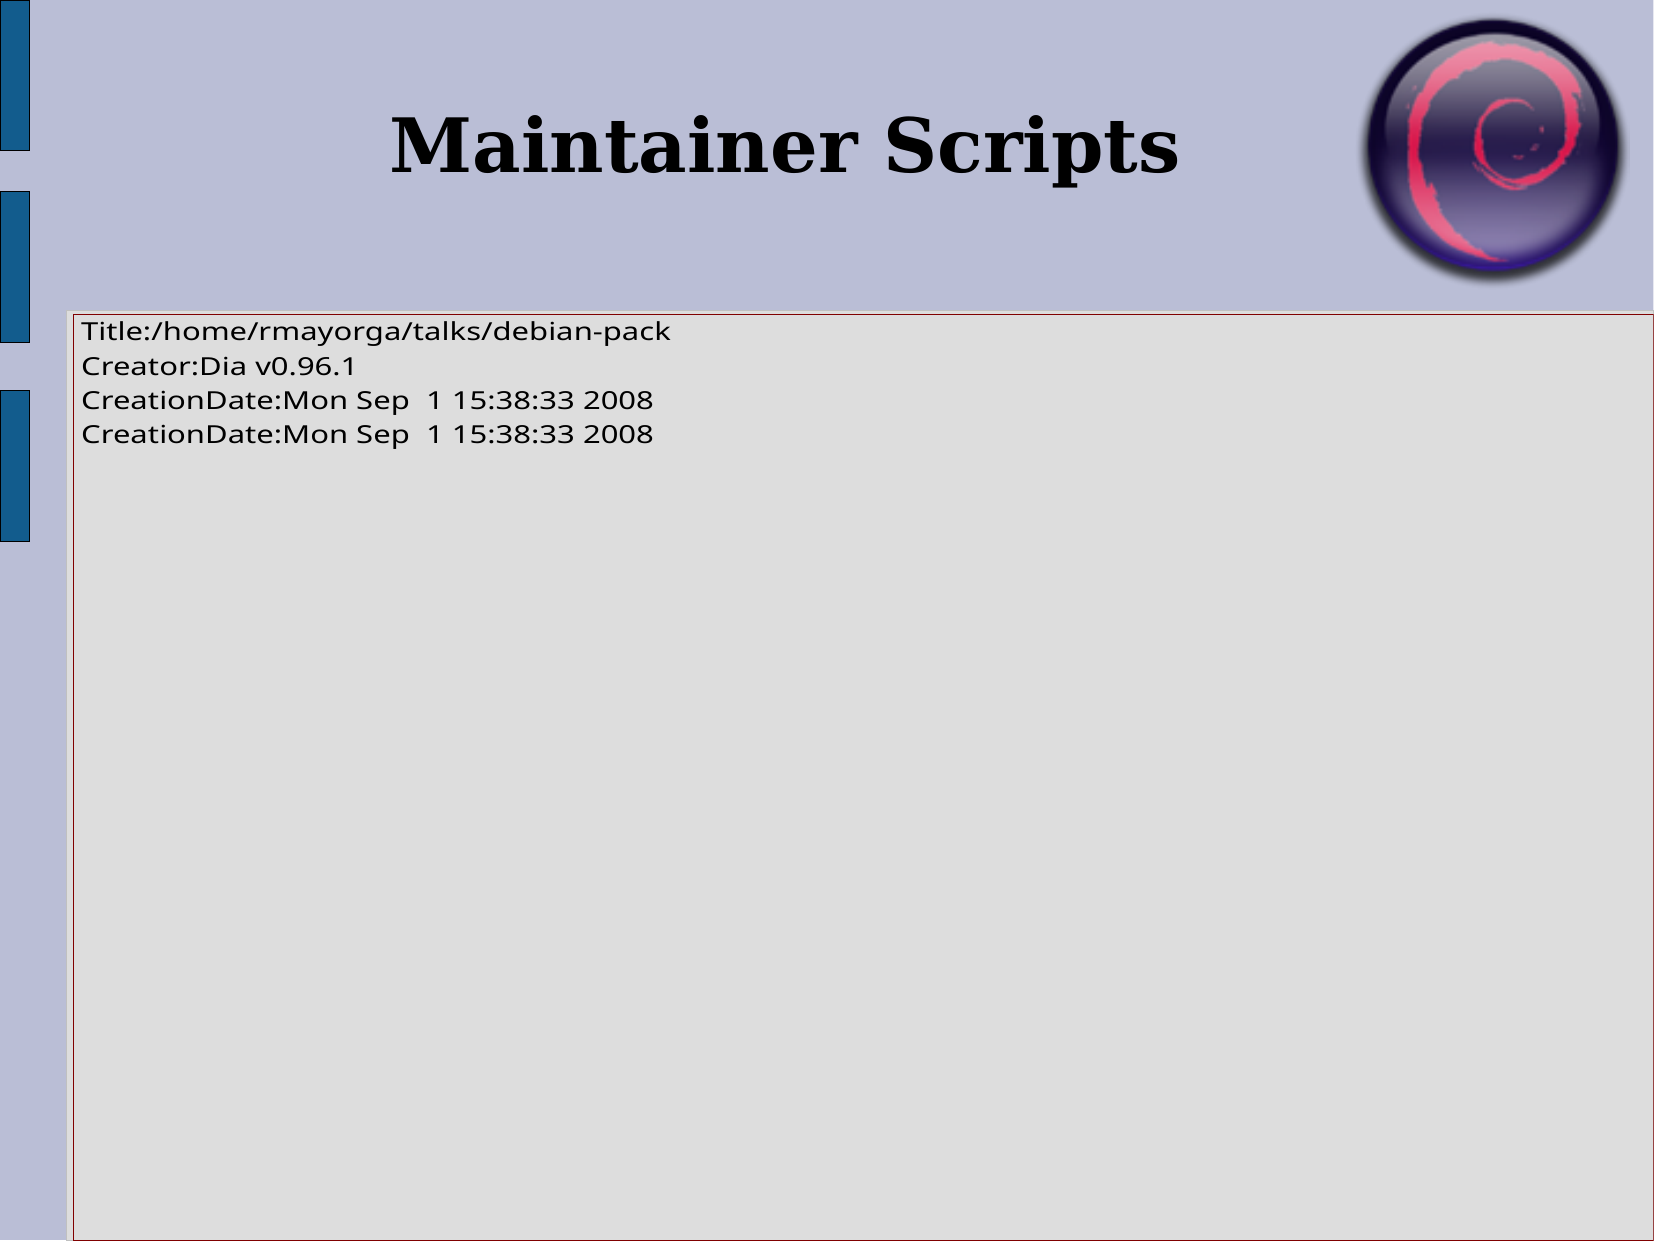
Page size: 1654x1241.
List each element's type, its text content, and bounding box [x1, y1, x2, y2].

picture [1334, 5, 1630, 302]
text_box Maintainer Scripts [17, 94, 1554, 325]
picture [70, 312, 1654, 1241]
